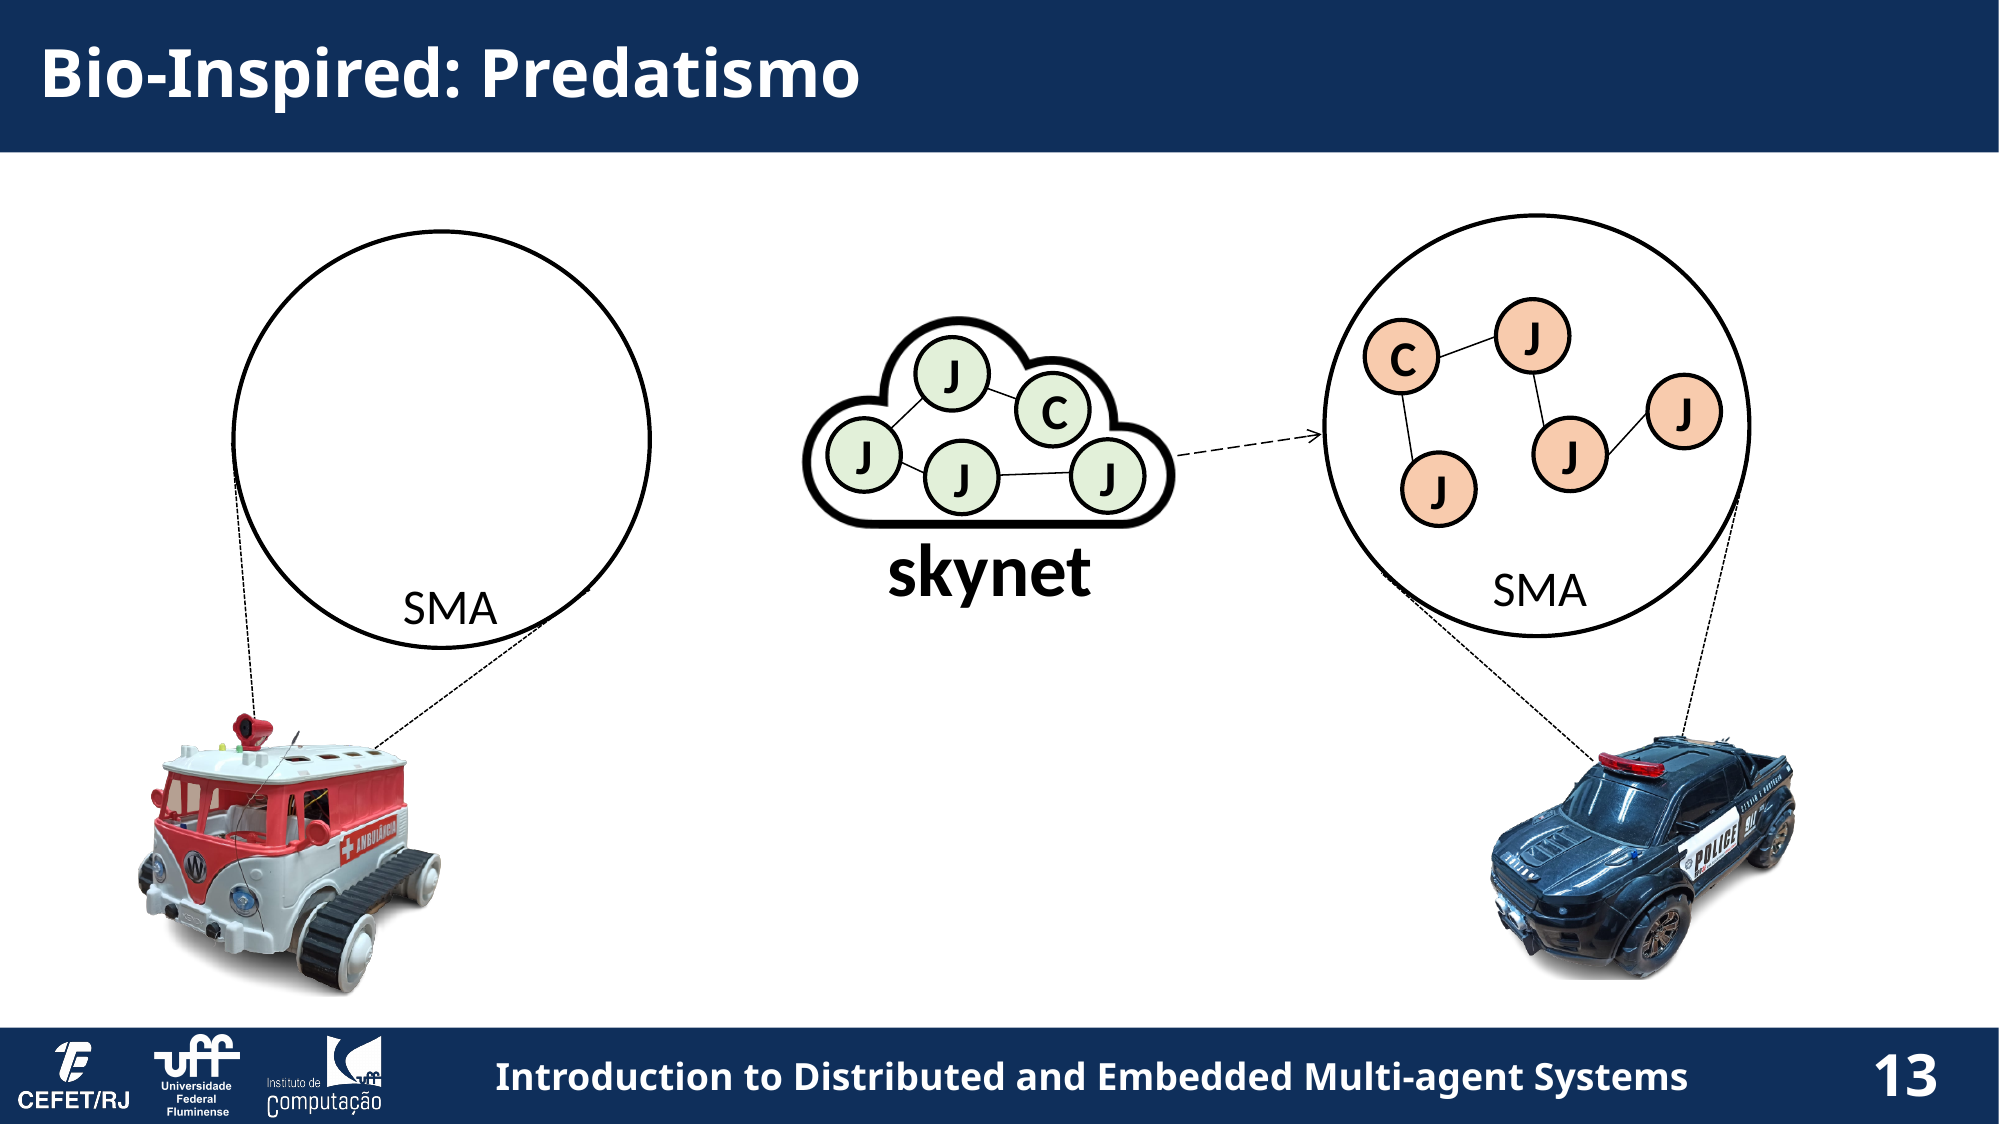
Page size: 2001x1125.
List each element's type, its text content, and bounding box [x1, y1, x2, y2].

picture [132, 711, 446, 997]
text_box [392, 642, 491, 648]
text_box J [827, 418, 901, 492]
picture [777, 210, 1202, 635]
text_box C [1364, 319, 1439, 394]
picture [153, 1033, 241, 1121]
text_box skynet [873, 513, 1108, 619]
text_box J [1070, 439, 1145, 513]
text_box J [925, 440, 999, 515]
text_box J [1533, 417, 1607, 492]
text_box J [1647, 374, 1722, 449]
text_box C [1016, 372, 1090, 447]
text_box J [1495, 299, 1570, 373]
text_box SMA [1477, 549, 1603, 625]
text_box J [1402, 452, 1476, 526]
picture [1485, 733, 1800, 980]
picture [265, 1033, 383, 1118]
text_box J [915, 337, 989, 411]
picture [18, 1021, 129, 1125]
text_box SMA [388, 566, 513, 642]
text_box Bio-Inspired: Predatismo [25, 23, 1999, 119]
text_box [233, 231, 650, 641]
text_box [1324, 215, 1750, 637]
